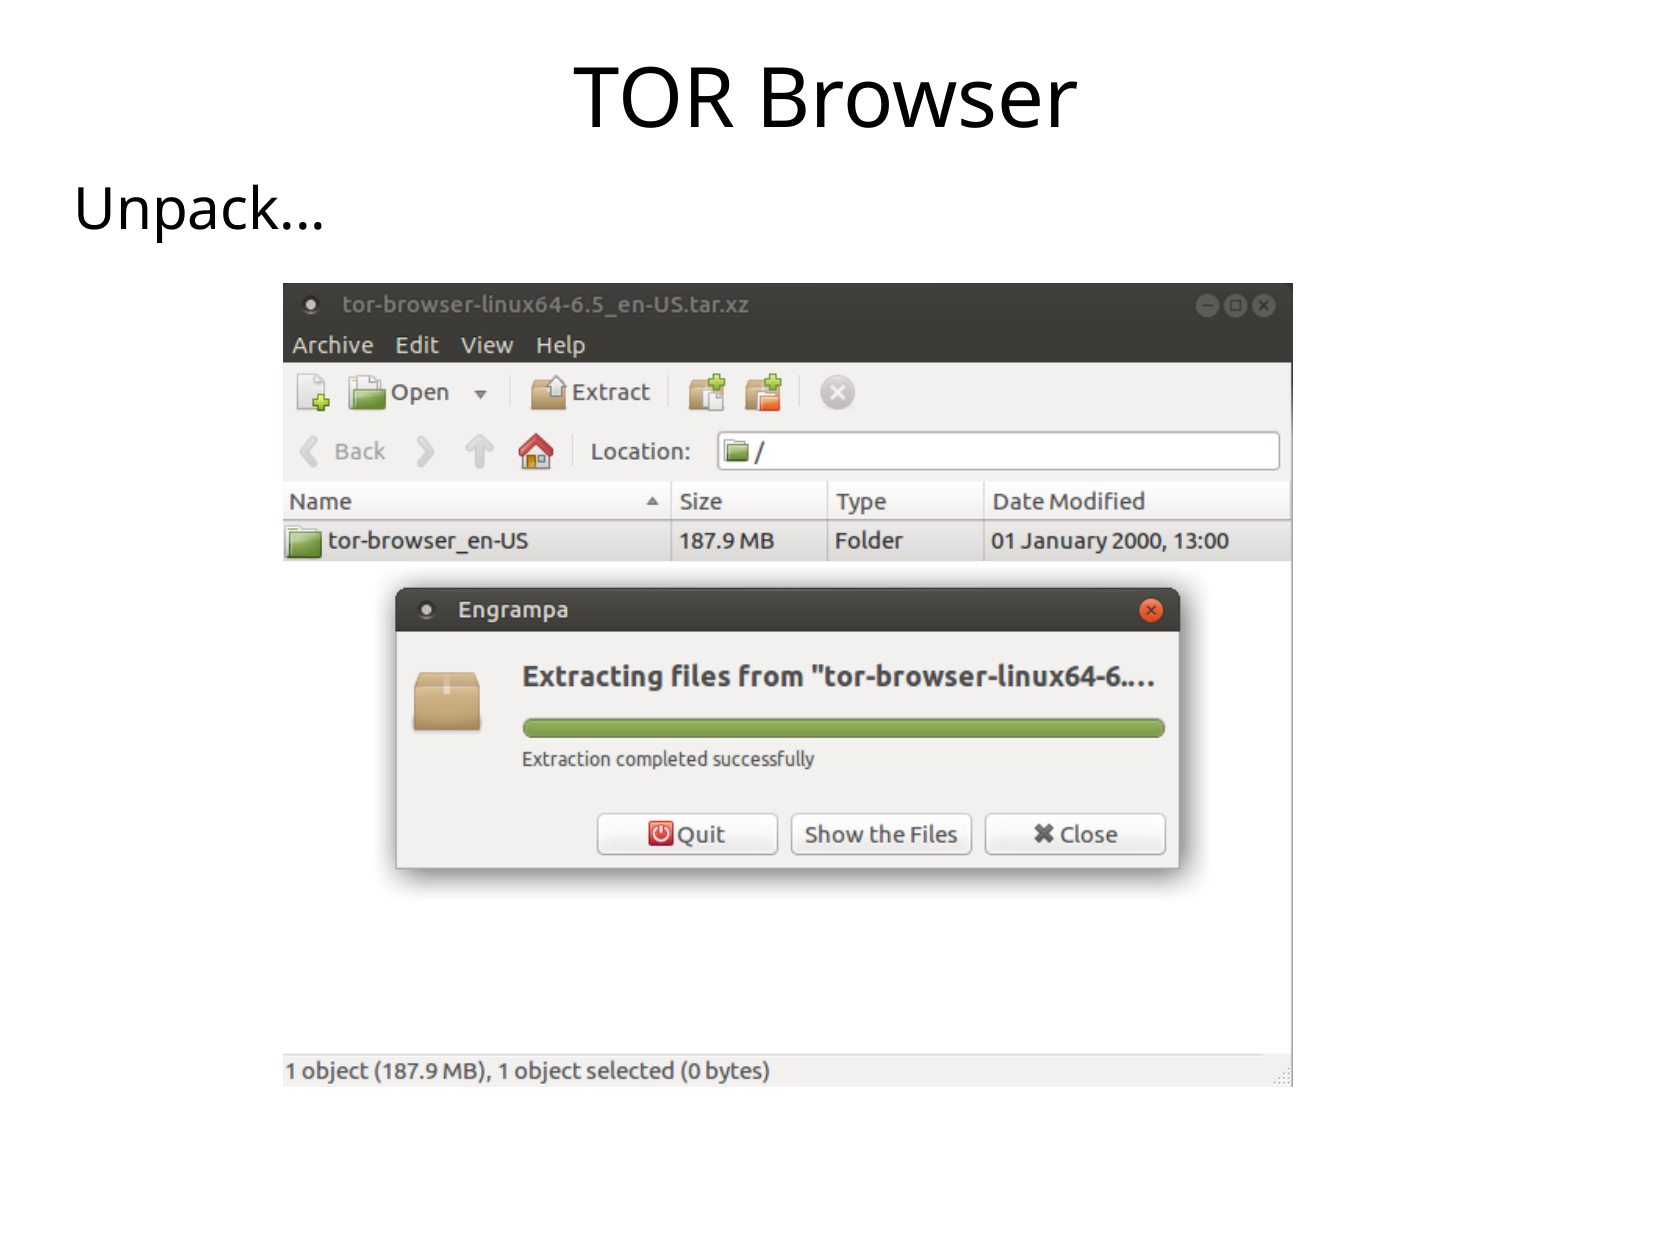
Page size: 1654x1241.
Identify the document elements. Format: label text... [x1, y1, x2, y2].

picture [283, 283, 1293, 1087]
text_box Unpack... [59, 141, 1571, 272]
title TOR Browser [82, 49, 1571, 141]
